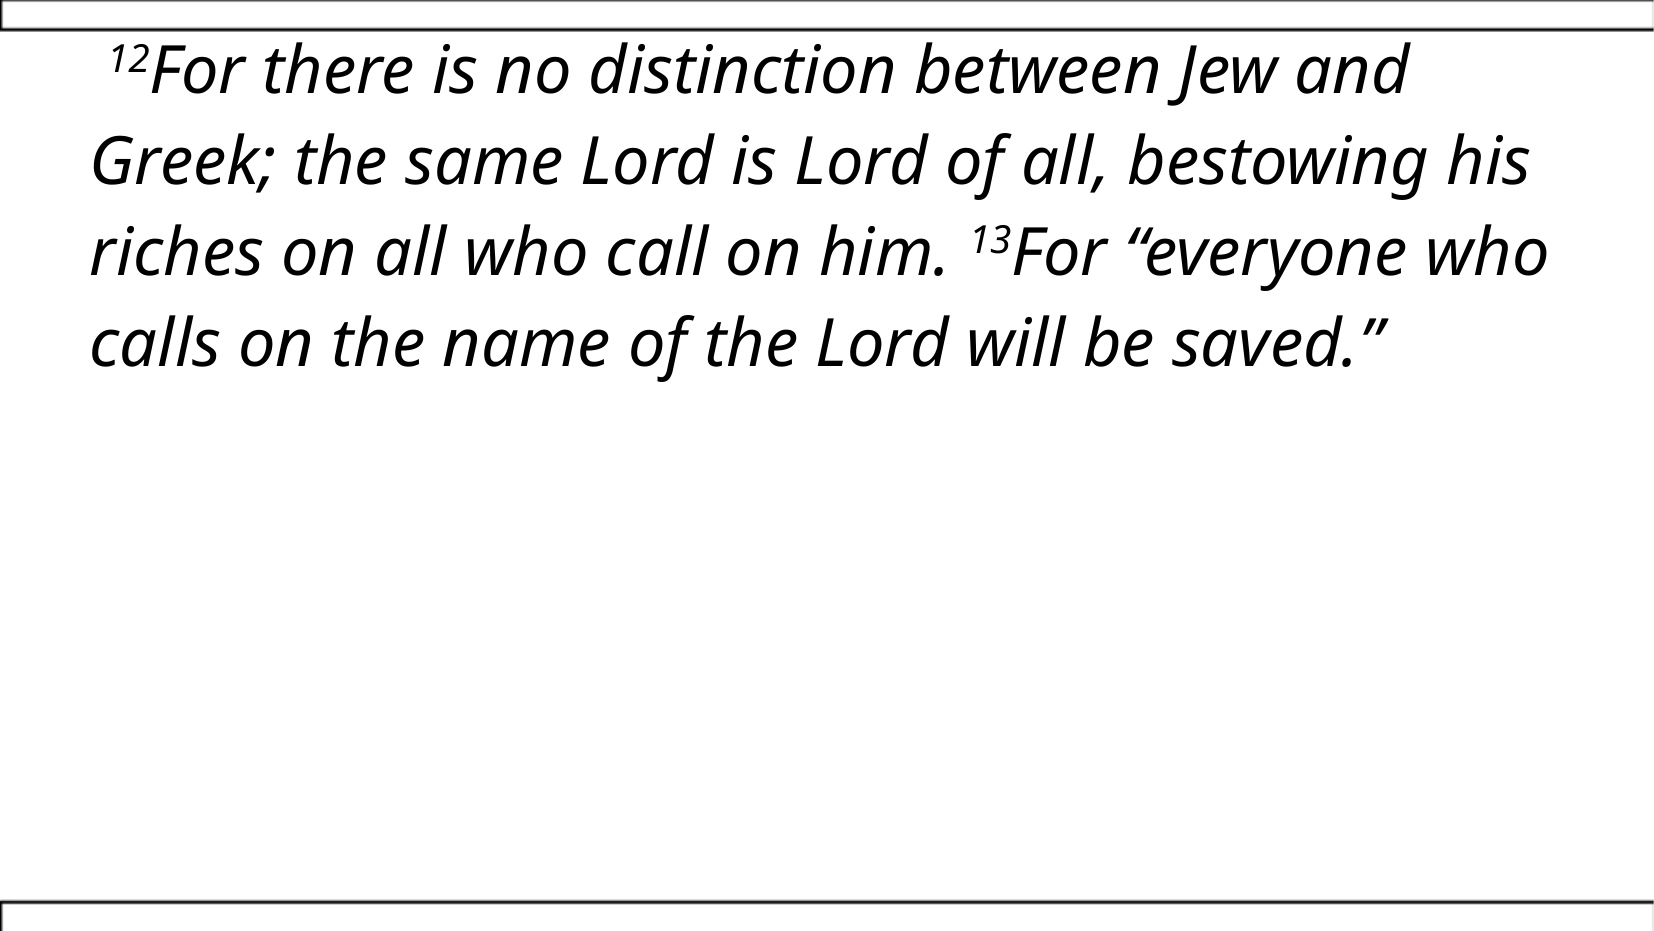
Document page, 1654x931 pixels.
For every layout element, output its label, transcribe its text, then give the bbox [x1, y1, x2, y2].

text_box 12For there is no distinction between Jew and Greek; the same Lord is Lord of all, bestowing his riches on all who call on him. 13For “everyone who calls on the name of the Lord will be saved.” [75, 15, 1591, 385]
picture [0, 0, 1654, 931]
